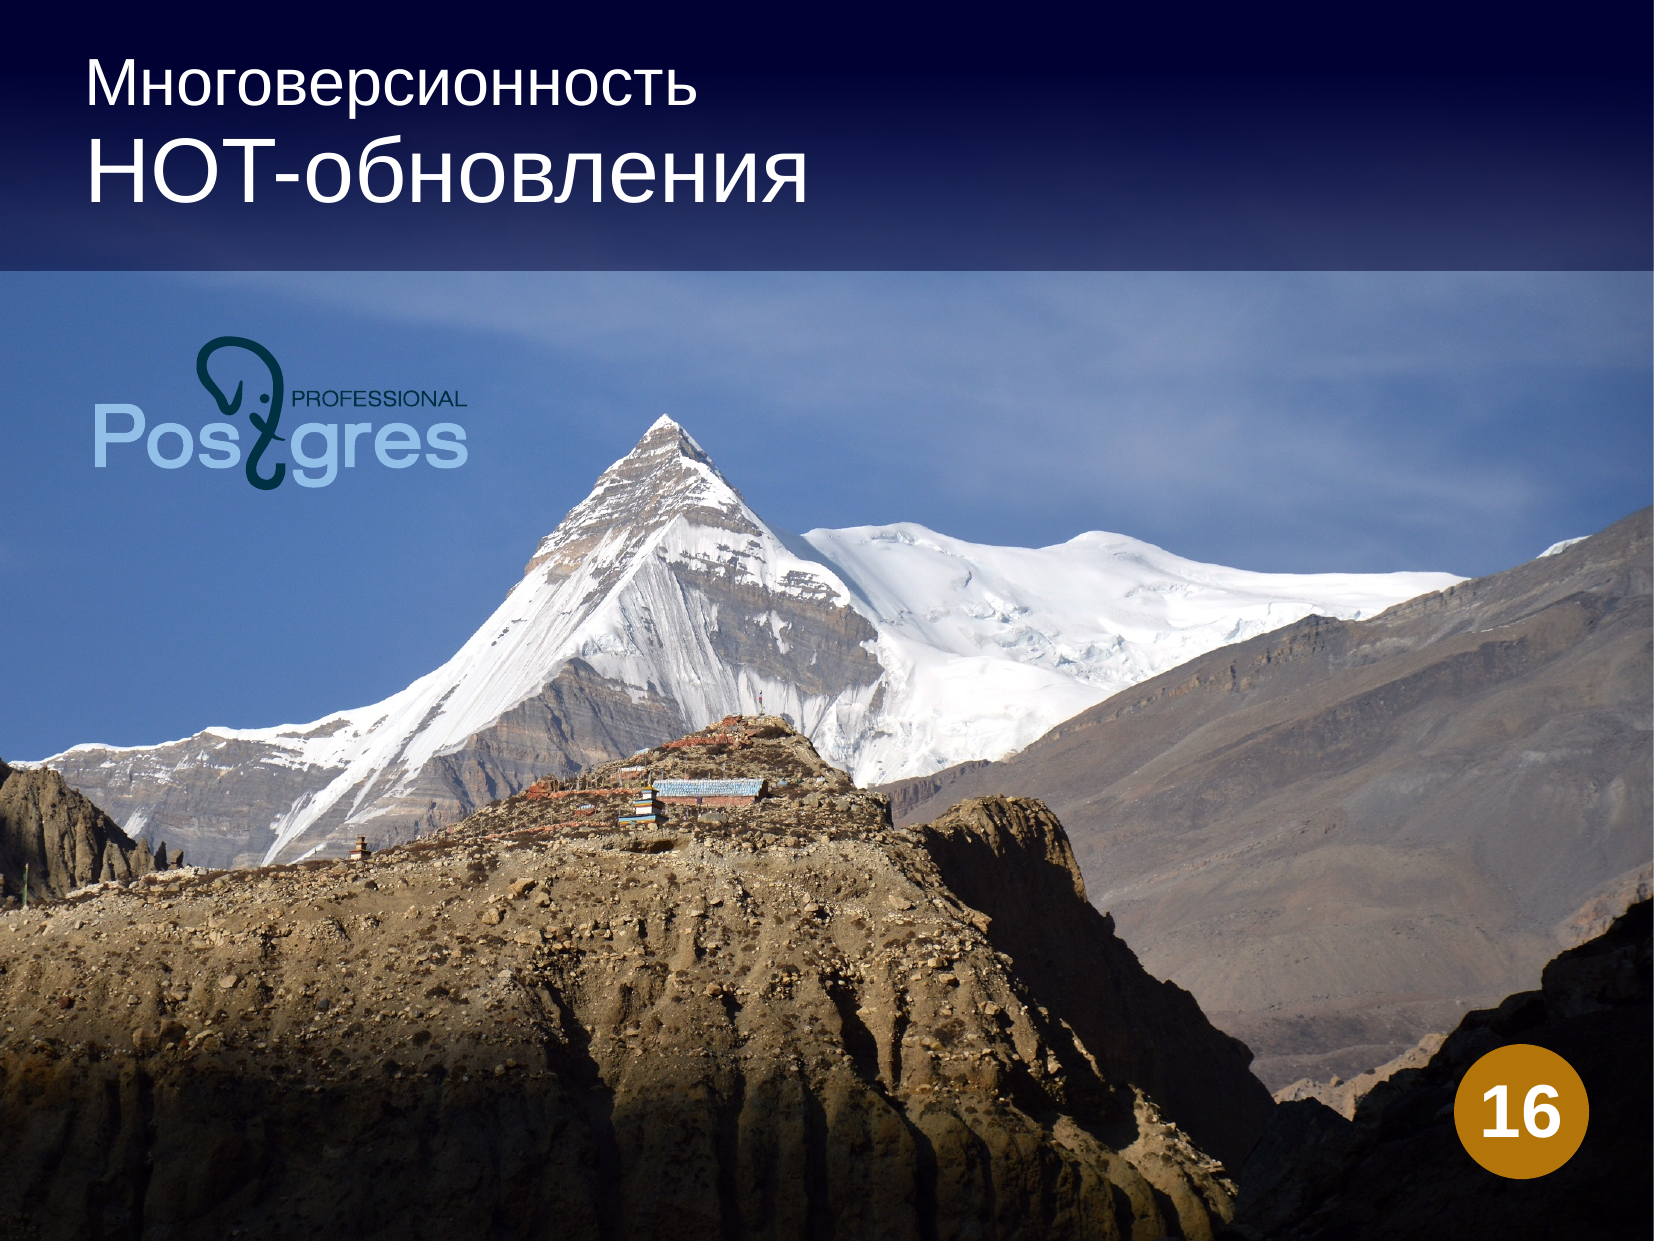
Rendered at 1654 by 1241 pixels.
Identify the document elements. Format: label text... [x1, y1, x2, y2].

title Многоверсионность HOT-обновления [84, 44, 1636, 251]
text_box 16 [1454, 1044, 1590, 1180]
picture [0, 271, 1654, 1241]
